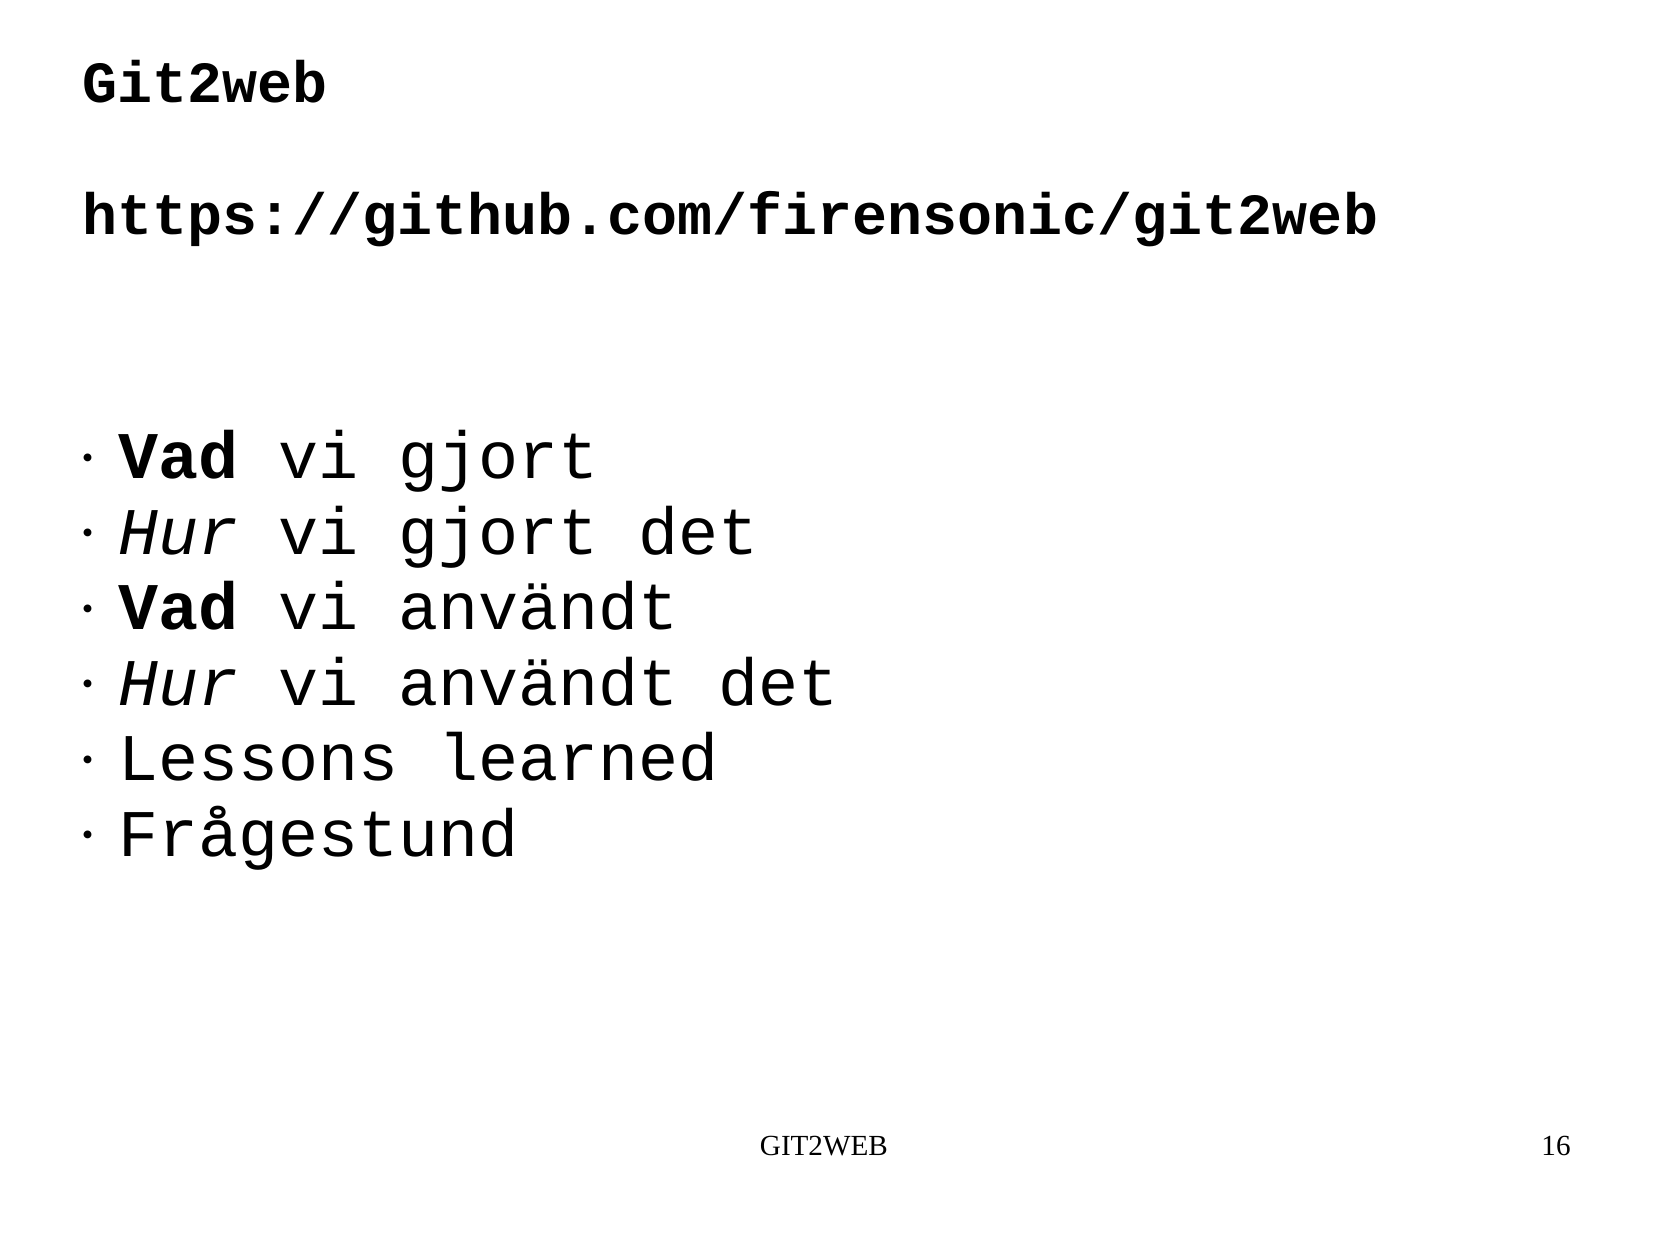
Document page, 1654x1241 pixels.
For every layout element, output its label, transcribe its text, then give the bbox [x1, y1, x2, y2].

title Git2web https://github.com/firensonic/git2web [82, 49, 1571, 257]
subtitle Vad vi gjort Hur vi gjort det Vad vi användt Hur vi användt det Lessons learned Frågestund [82, 423, 1571, 877]
